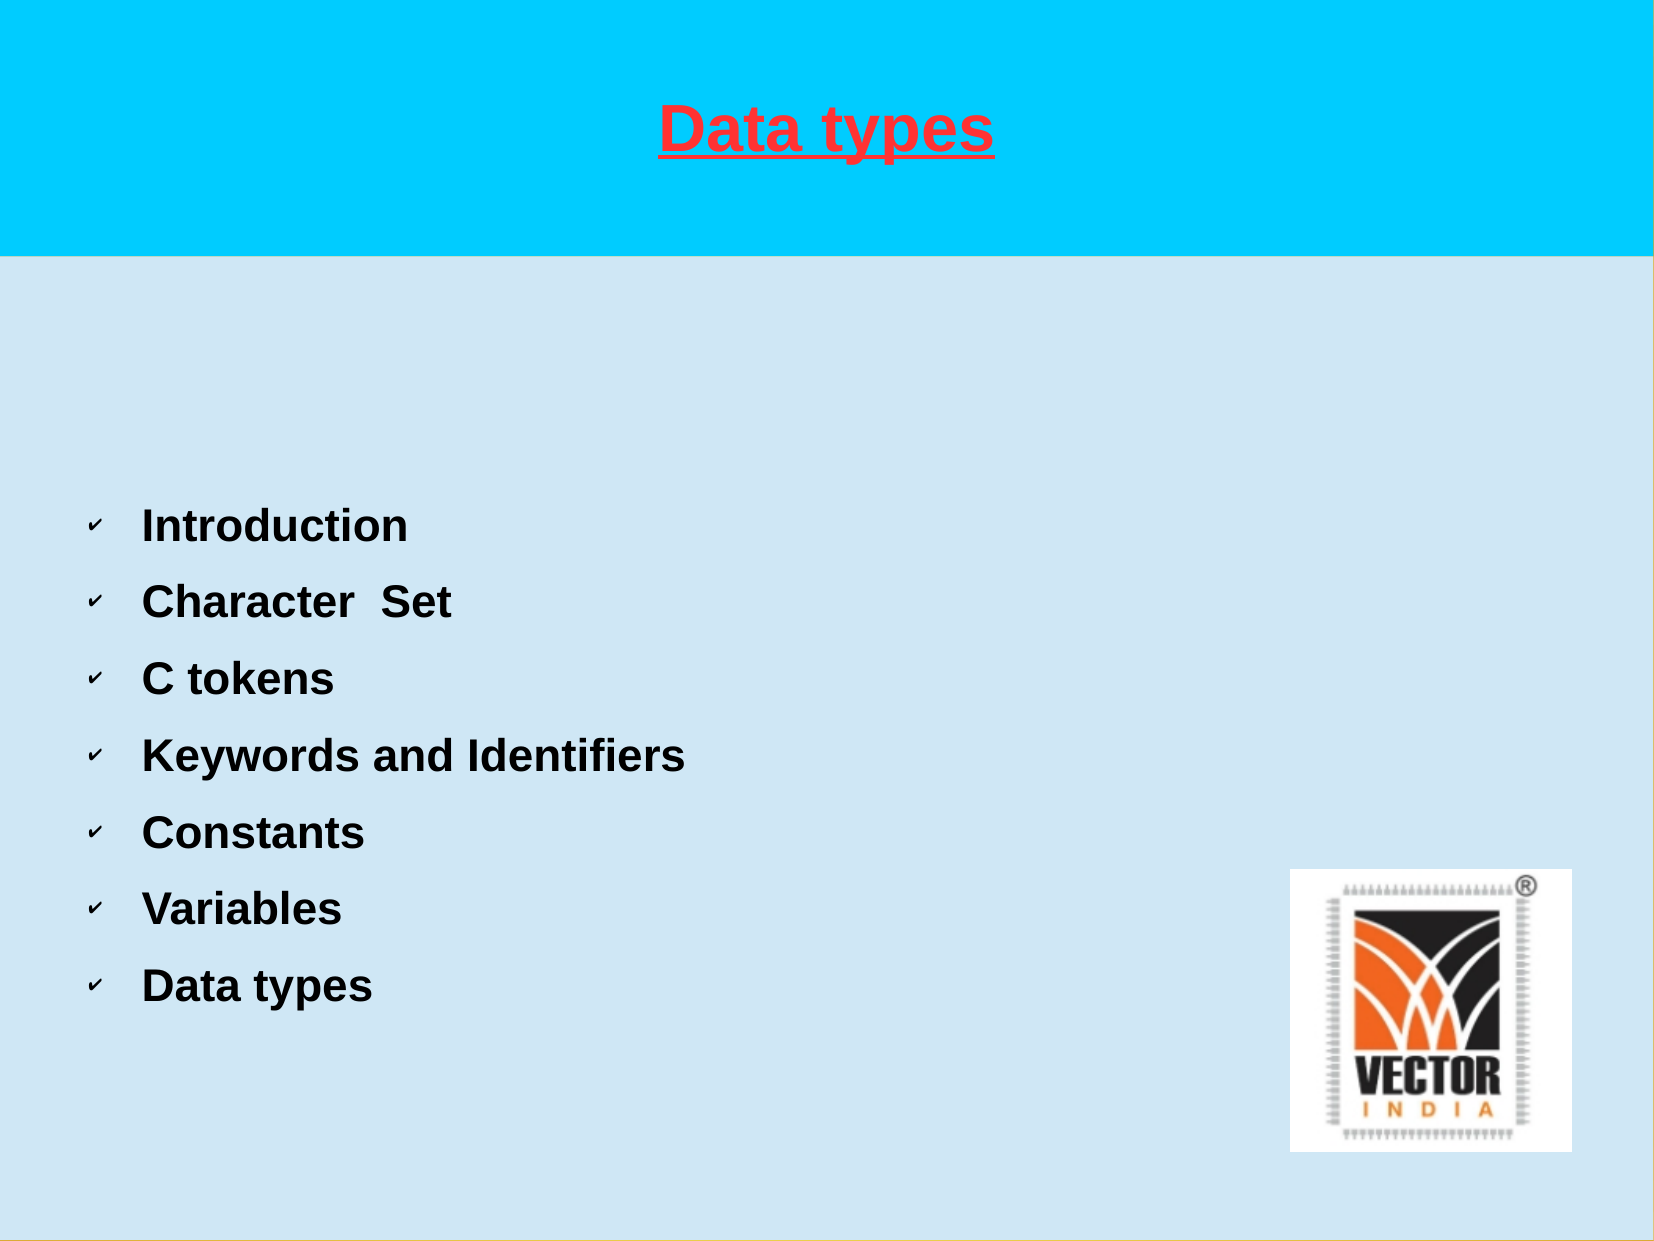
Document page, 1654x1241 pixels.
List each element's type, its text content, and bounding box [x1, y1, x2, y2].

picture [1290, 869, 1572, 1152]
list Introduction Character Set C tokens Keywords and Identifiers Constants Variables Data types [0, 256, 1654, 1241]
title Data types [0, 0, 1654, 256]
